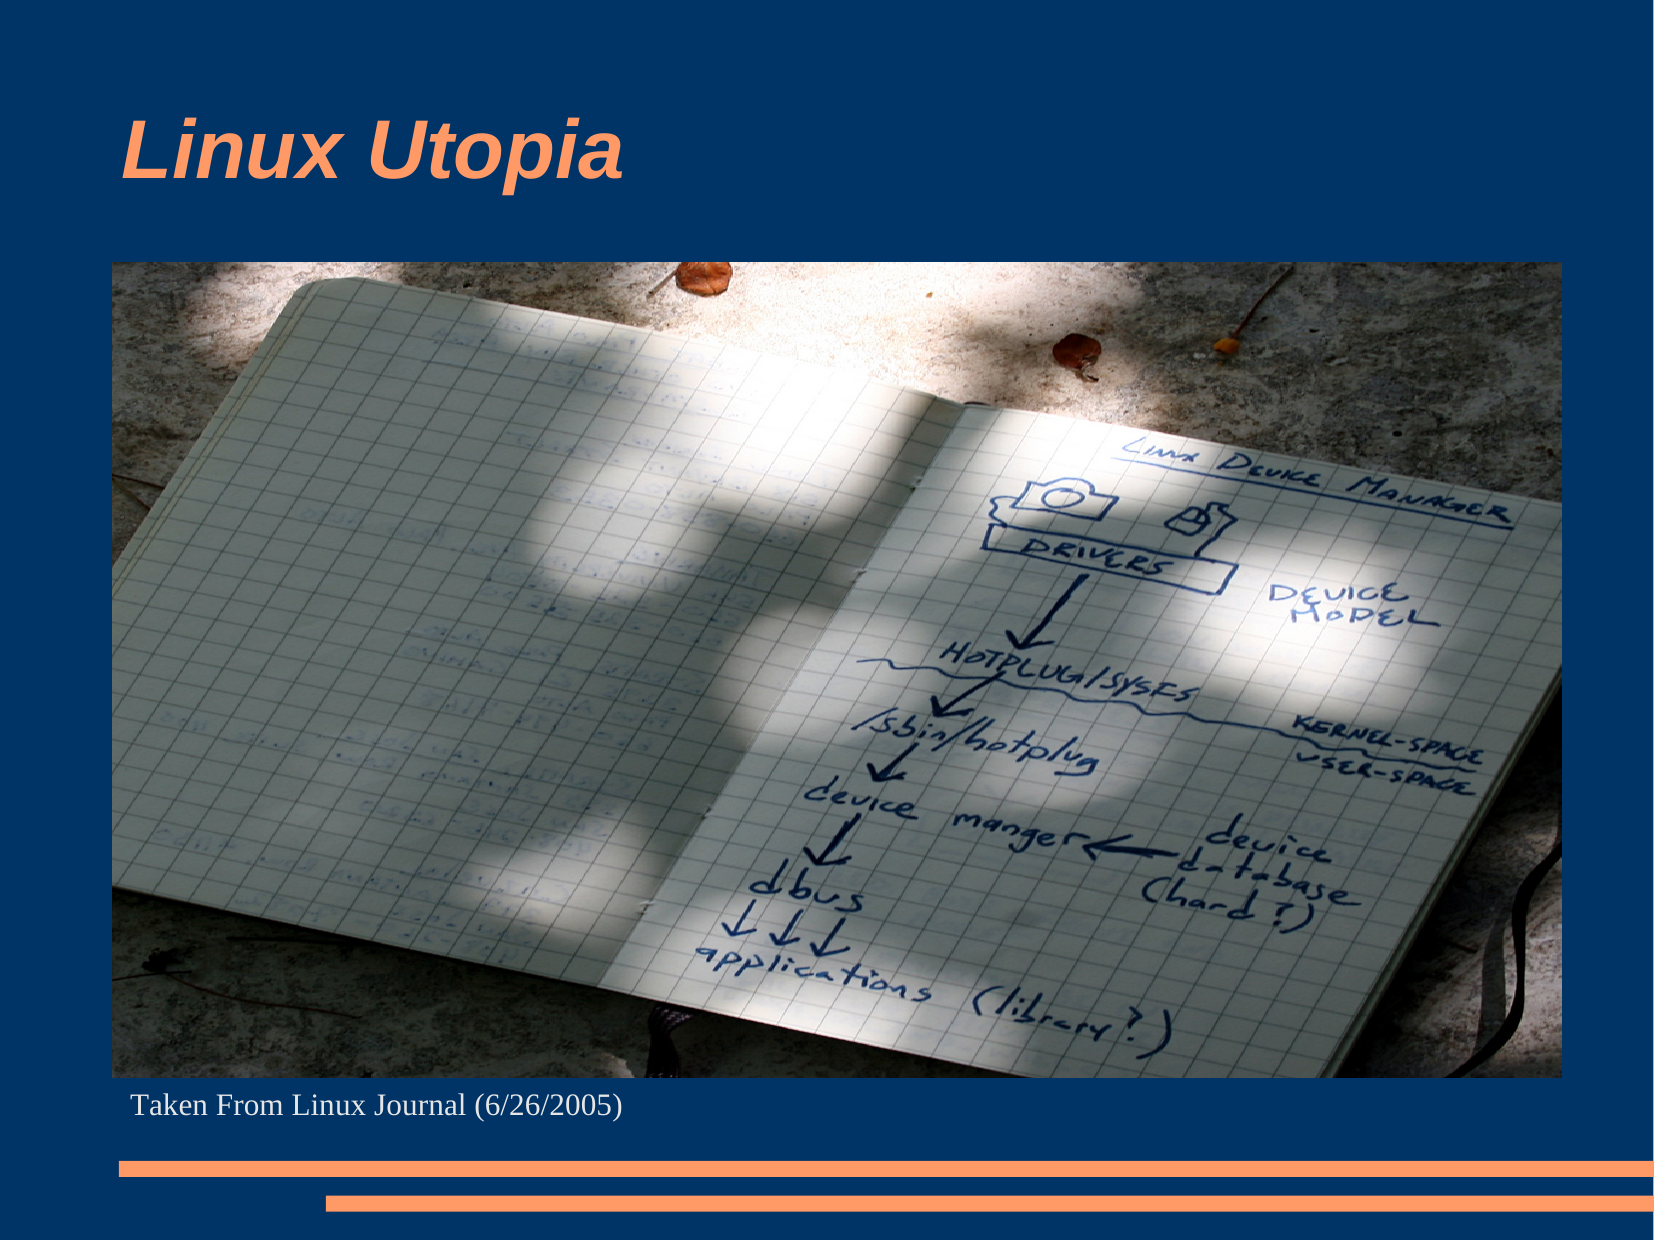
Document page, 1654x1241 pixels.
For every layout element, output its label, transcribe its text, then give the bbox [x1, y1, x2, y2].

list Taken From Linux Journal (6/26/2005) [112, 1087, 1552, 1223]
title Linux Utopia [121, 46, 1534, 254]
picture [112, 262, 1562, 1079]
